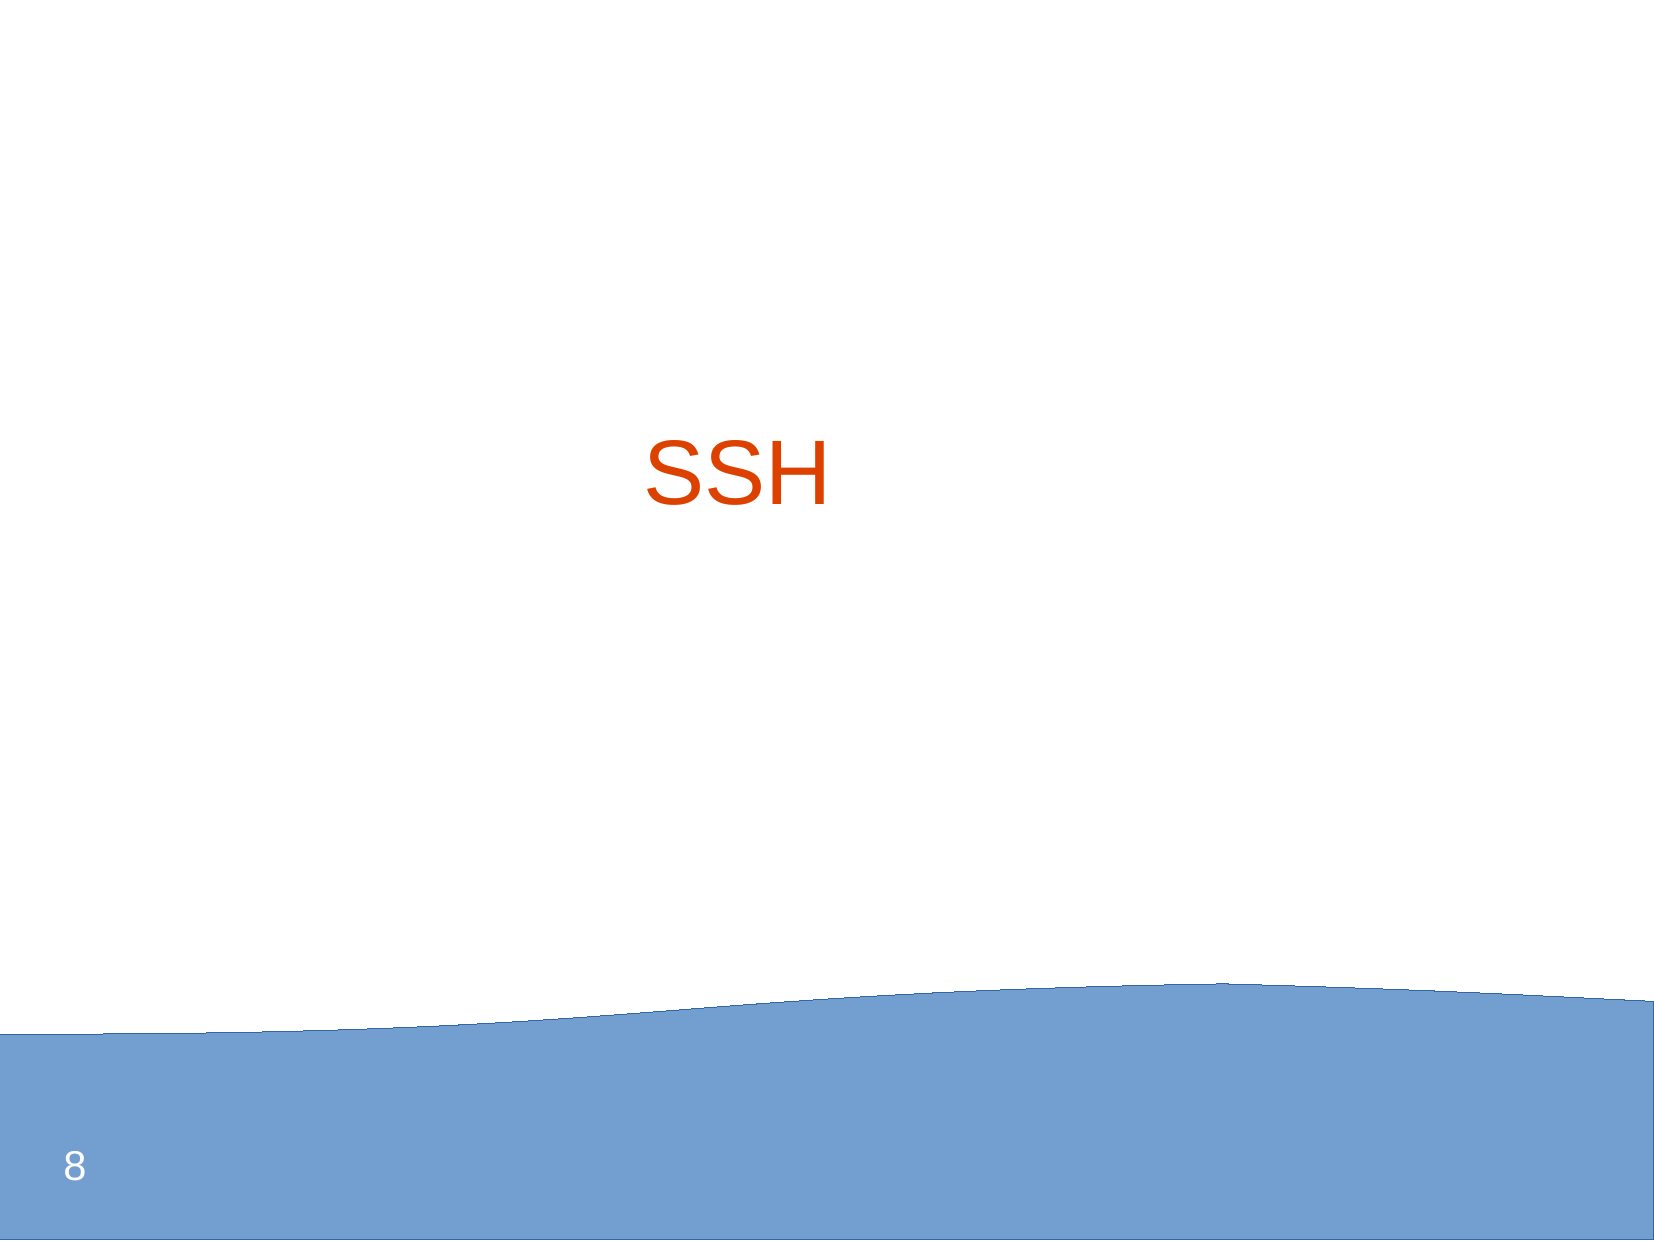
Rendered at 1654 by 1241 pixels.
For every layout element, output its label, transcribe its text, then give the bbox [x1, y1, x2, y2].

title SSH [0, 354, 1477, 591]
